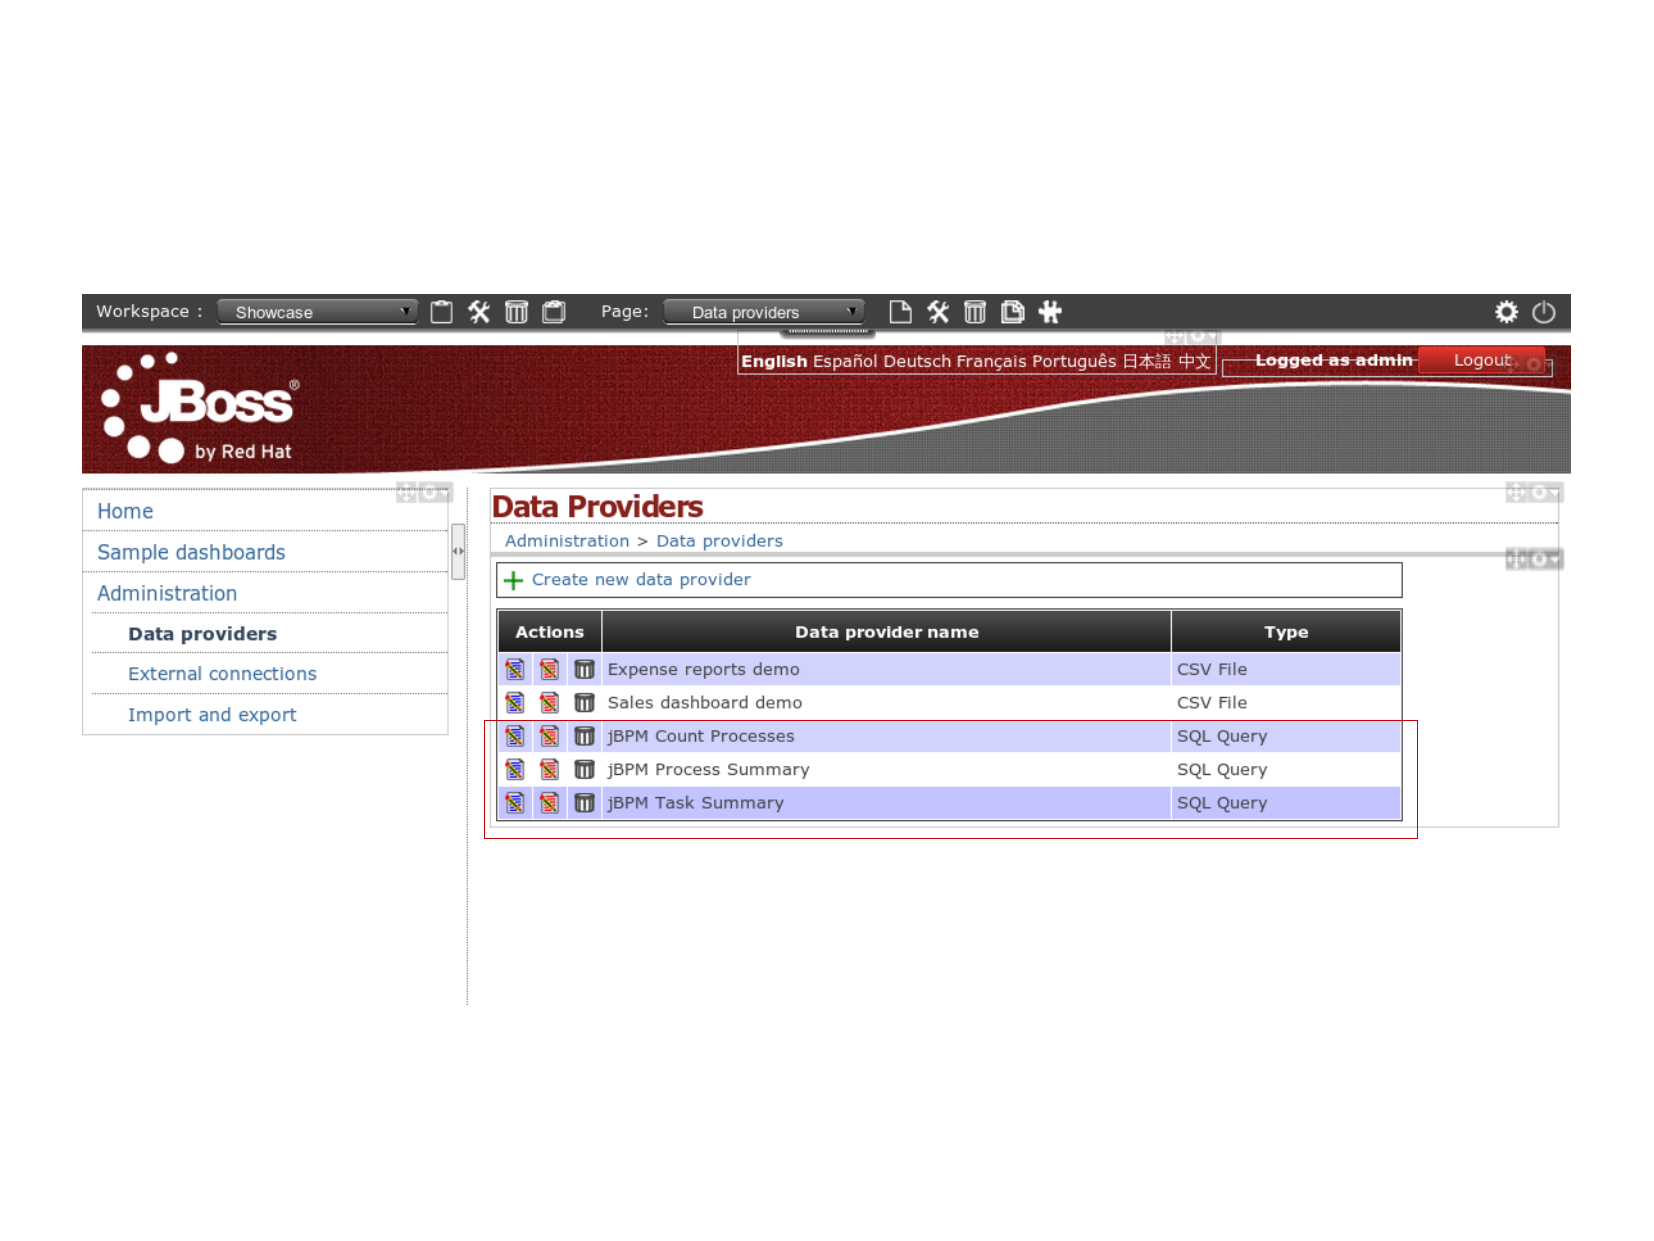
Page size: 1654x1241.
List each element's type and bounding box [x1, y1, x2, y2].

picture [82, 294, 1571, 1005]
